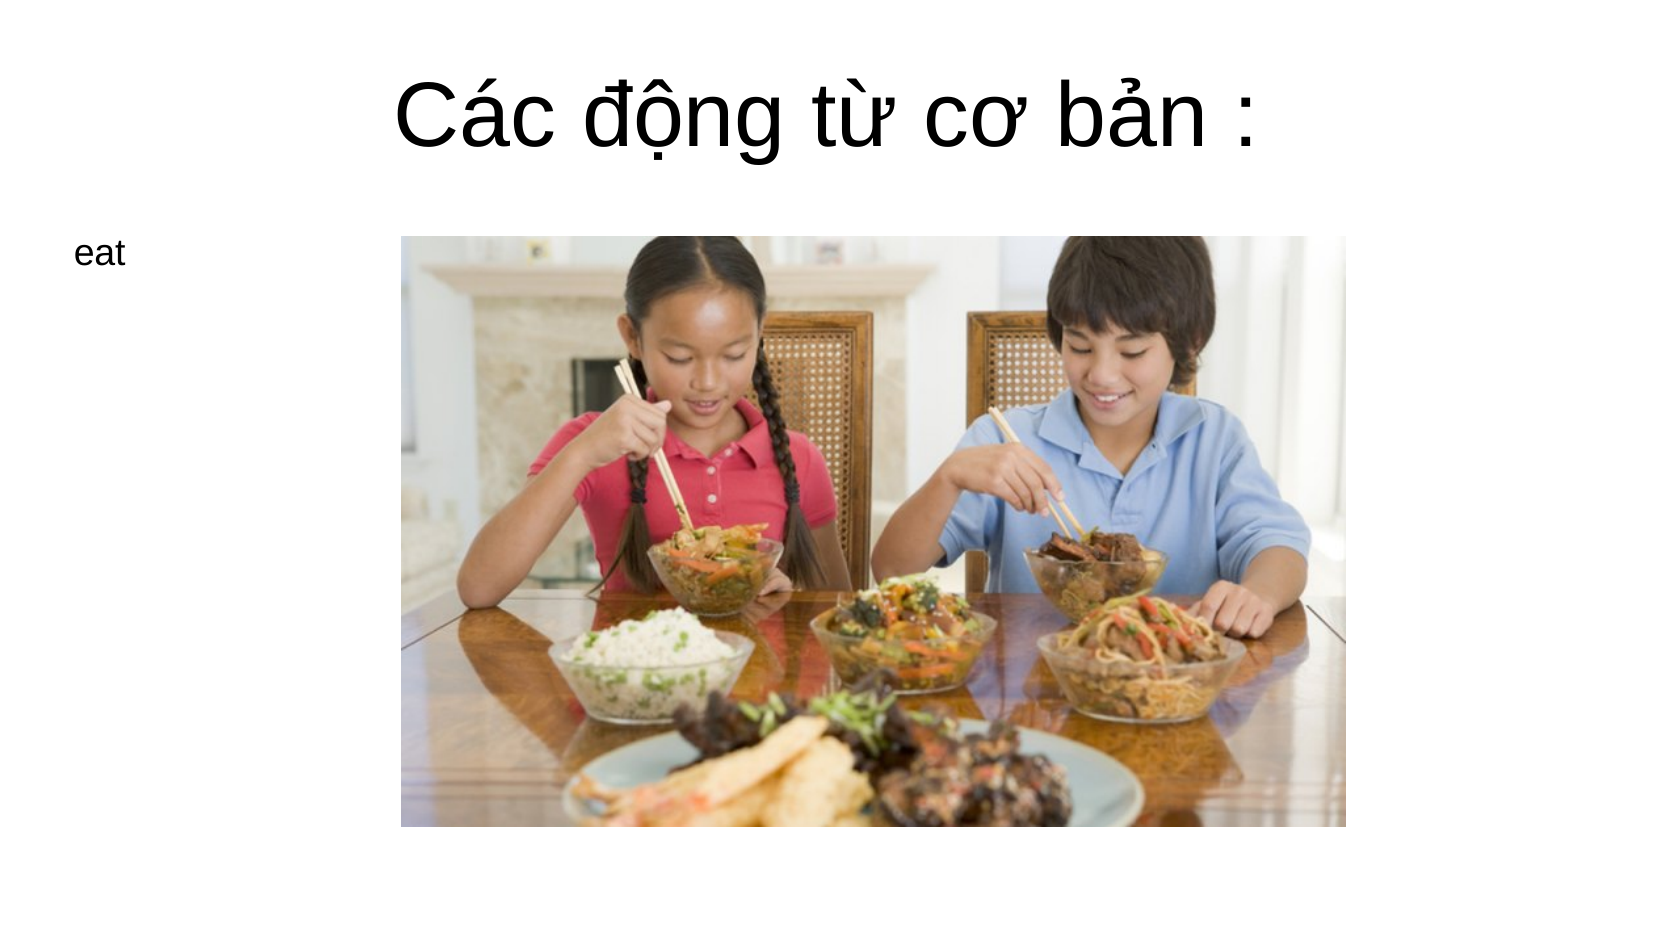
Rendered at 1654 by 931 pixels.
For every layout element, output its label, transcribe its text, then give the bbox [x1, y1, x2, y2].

picture [401, 236, 1346, 827]
text_box eat [59, 224, 497, 282]
title Các động từ cơ bản : [82, 37, 1571, 193]
